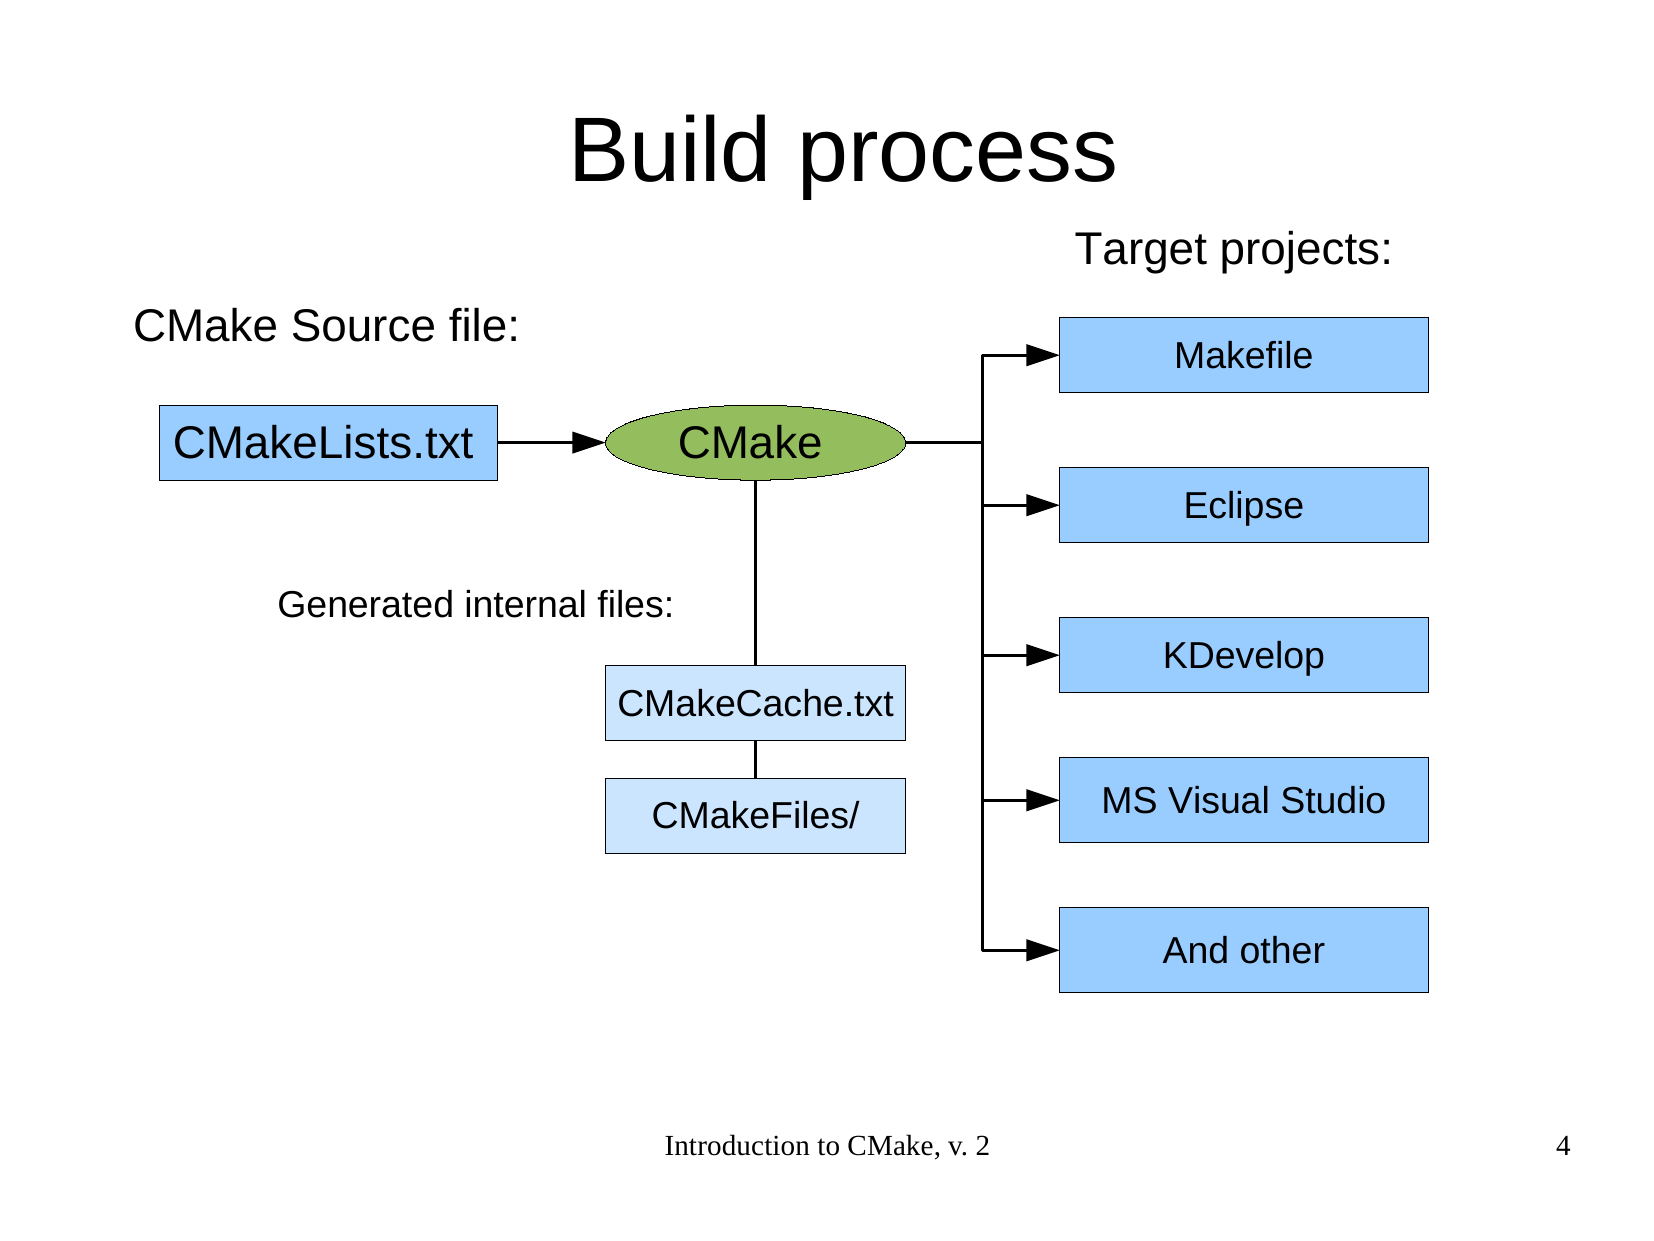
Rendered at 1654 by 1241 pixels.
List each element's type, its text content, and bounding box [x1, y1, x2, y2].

text_box Generated internal files: [262, 576, 725, 638]
text_box CMake [605, 405, 906, 481]
text_box CMake Source file: [118, 292, 634, 365]
text_box CMakeLists.txt [159, 405, 498, 481]
text_box And other [1059, 907, 1429, 993]
text_box Target projects: [1059, 215, 1446, 288]
text_box Eclipse [1059, 467, 1429, 543]
title Build process [150, 74, 1538, 226]
text_box CMakeFiles/ [605, 778, 906, 854]
text_box Makefile [1059, 317, 1429, 393]
text_box KDevelop [1059, 617, 1429, 693]
text_box CMakeCache.txt [605, 665, 906, 741]
text_box MS Visual Studio [1059, 757, 1429, 843]
